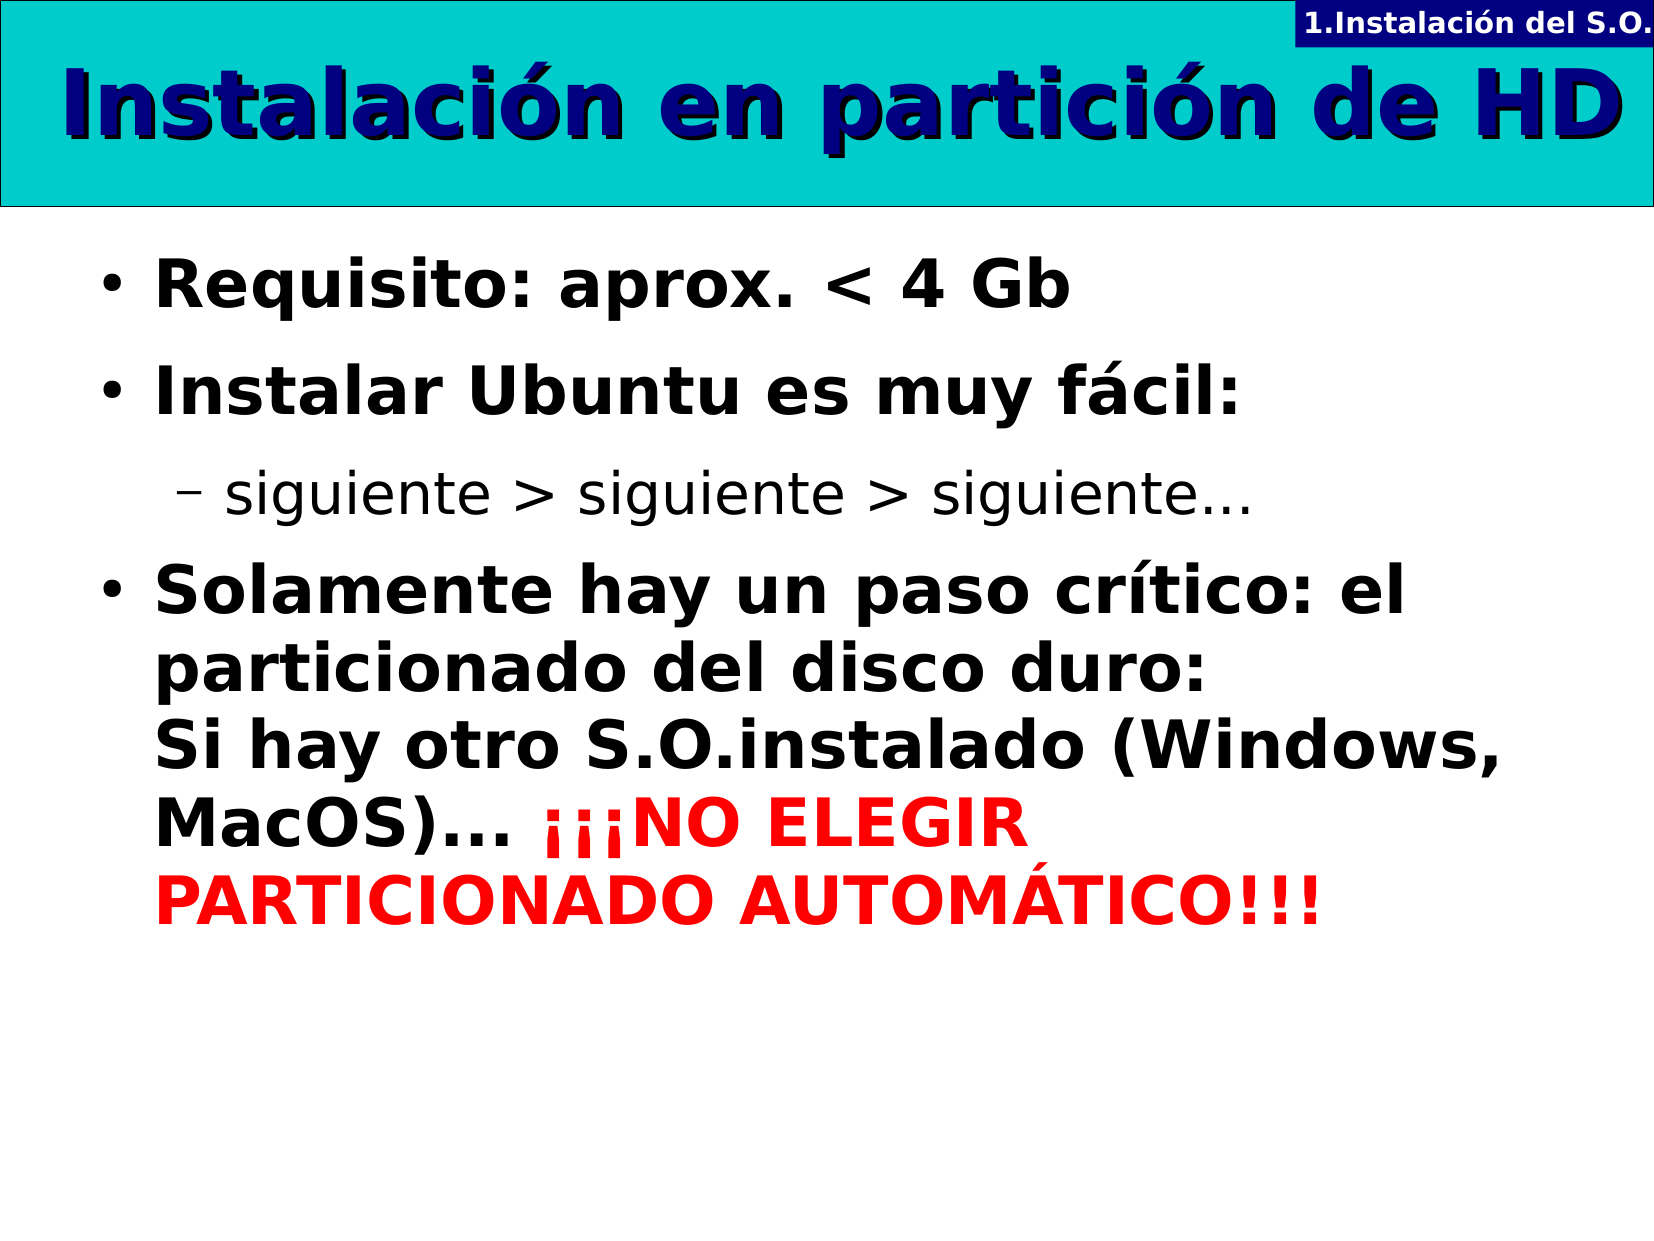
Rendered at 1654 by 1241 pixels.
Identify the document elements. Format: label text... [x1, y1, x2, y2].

list Requisito: aprox. < 4 Gb Instalar Ubuntu es muy fácil: siguiente > siguiente > siguiente... Solamente hay un paso crítico: el particionado del disco duro: Si hay otro S.O.instalado (Windows, MacOS)... ¡¡¡NO ELEGIR PARTICIONADO AUTOMÁTICO!!! [82, 245, 1571, 1109]
text_box 1.Instalación del S.O. [1295, 0, 1654, 48]
title Instalación en partición de HD [59, 14, 1654, 192]
